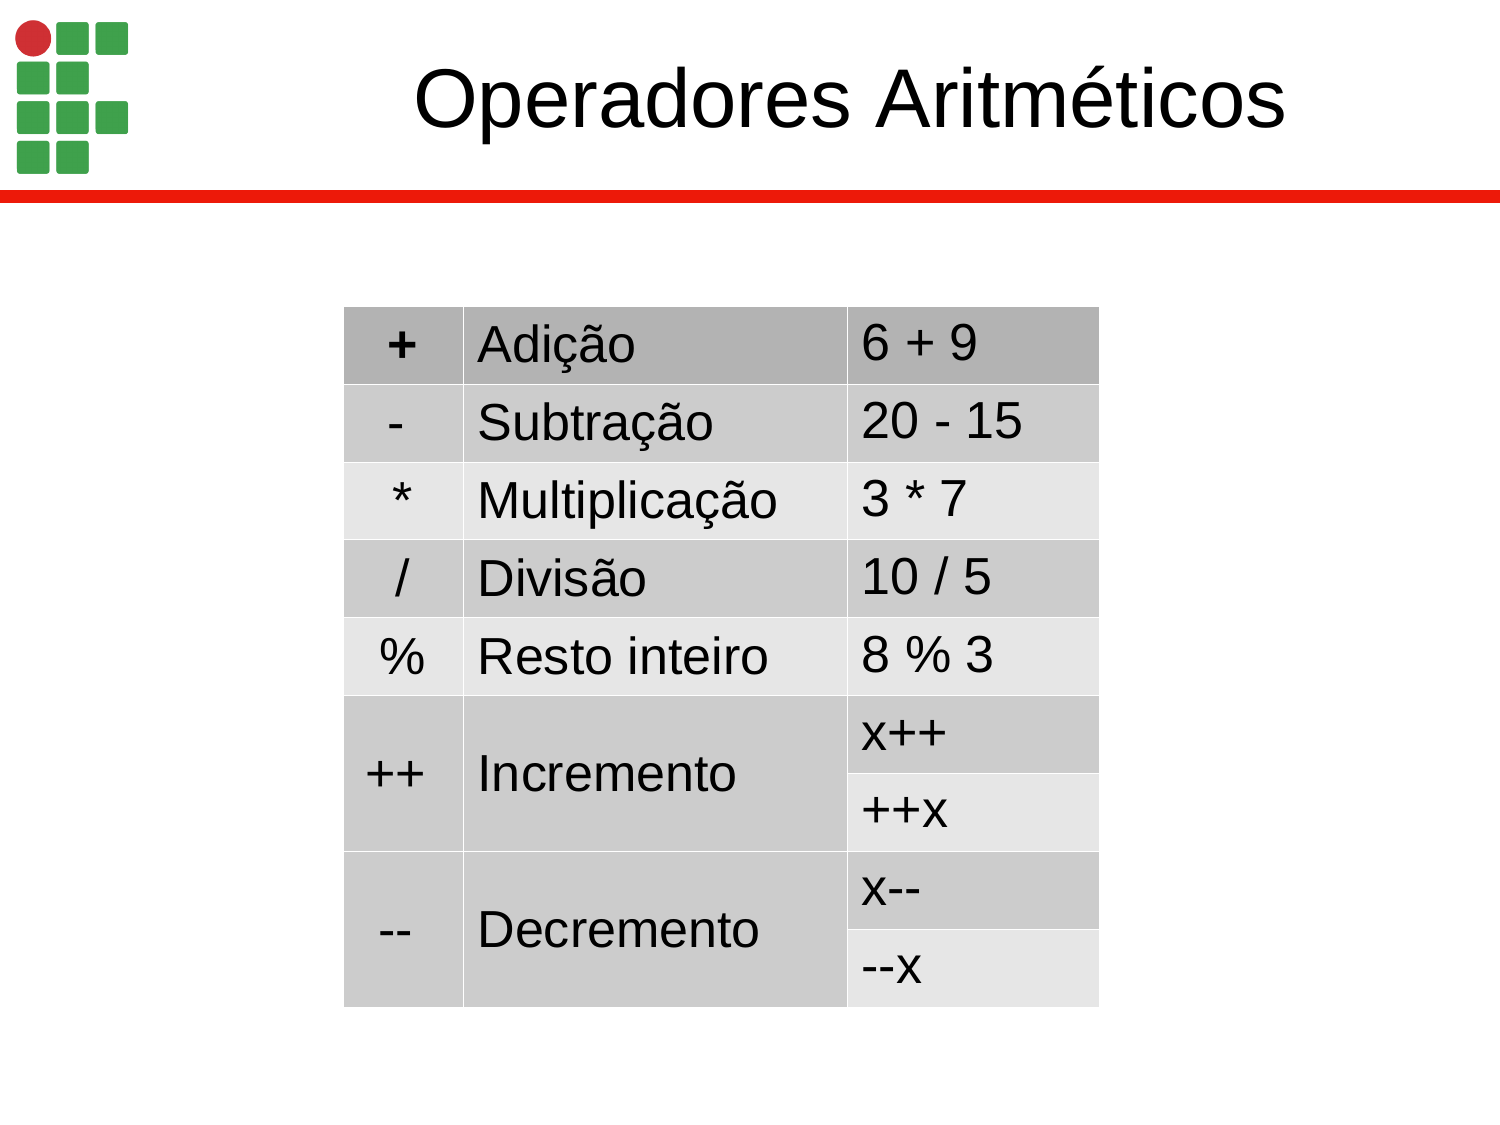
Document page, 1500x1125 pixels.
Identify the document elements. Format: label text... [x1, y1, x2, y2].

table_cell 3 * 7 [848, 463, 1099, 539]
table_cell ++ [344, 696, 463, 851]
table_cell / [344, 540, 463, 617]
table_cell Divisão [464, 540, 847, 617]
table_cell x++ [848, 696, 1099, 773]
table_cell 20 - 15 [848, 385, 1099, 462]
table_cell -- [344, 852, 463, 1007]
table_cell - [344, 385, 463, 462]
table_cell Incremento [464, 696, 847, 851]
title Operadores Aritméticos [230, 0, 1471, 202]
table_cell 8 % 3 [848, 618, 1099, 695]
table_cell * [344, 463, 463, 539]
table_cell Multiplicação [464, 463, 847, 539]
table_header + [344, 307, 463, 384]
table_cell 10 / 5 [848, 540, 1099, 617]
table_cell Decremento [464, 852, 847, 1007]
picture [14, 16, 130, 178]
table_cell % [344, 618, 463, 695]
table_cell Subtração [464, 385, 847, 462]
table_header 6 + 9 [848, 307, 1099, 384]
table_cell x-- [848, 852, 1099, 929]
table_header Adição [464, 307, 847, 384]
table_cell ++x [848, 774, 1099, 851]
table_cell Resto inteiro [464, 618, 847, 695]
table_cell --x [848, 930, 1099, 1007]
